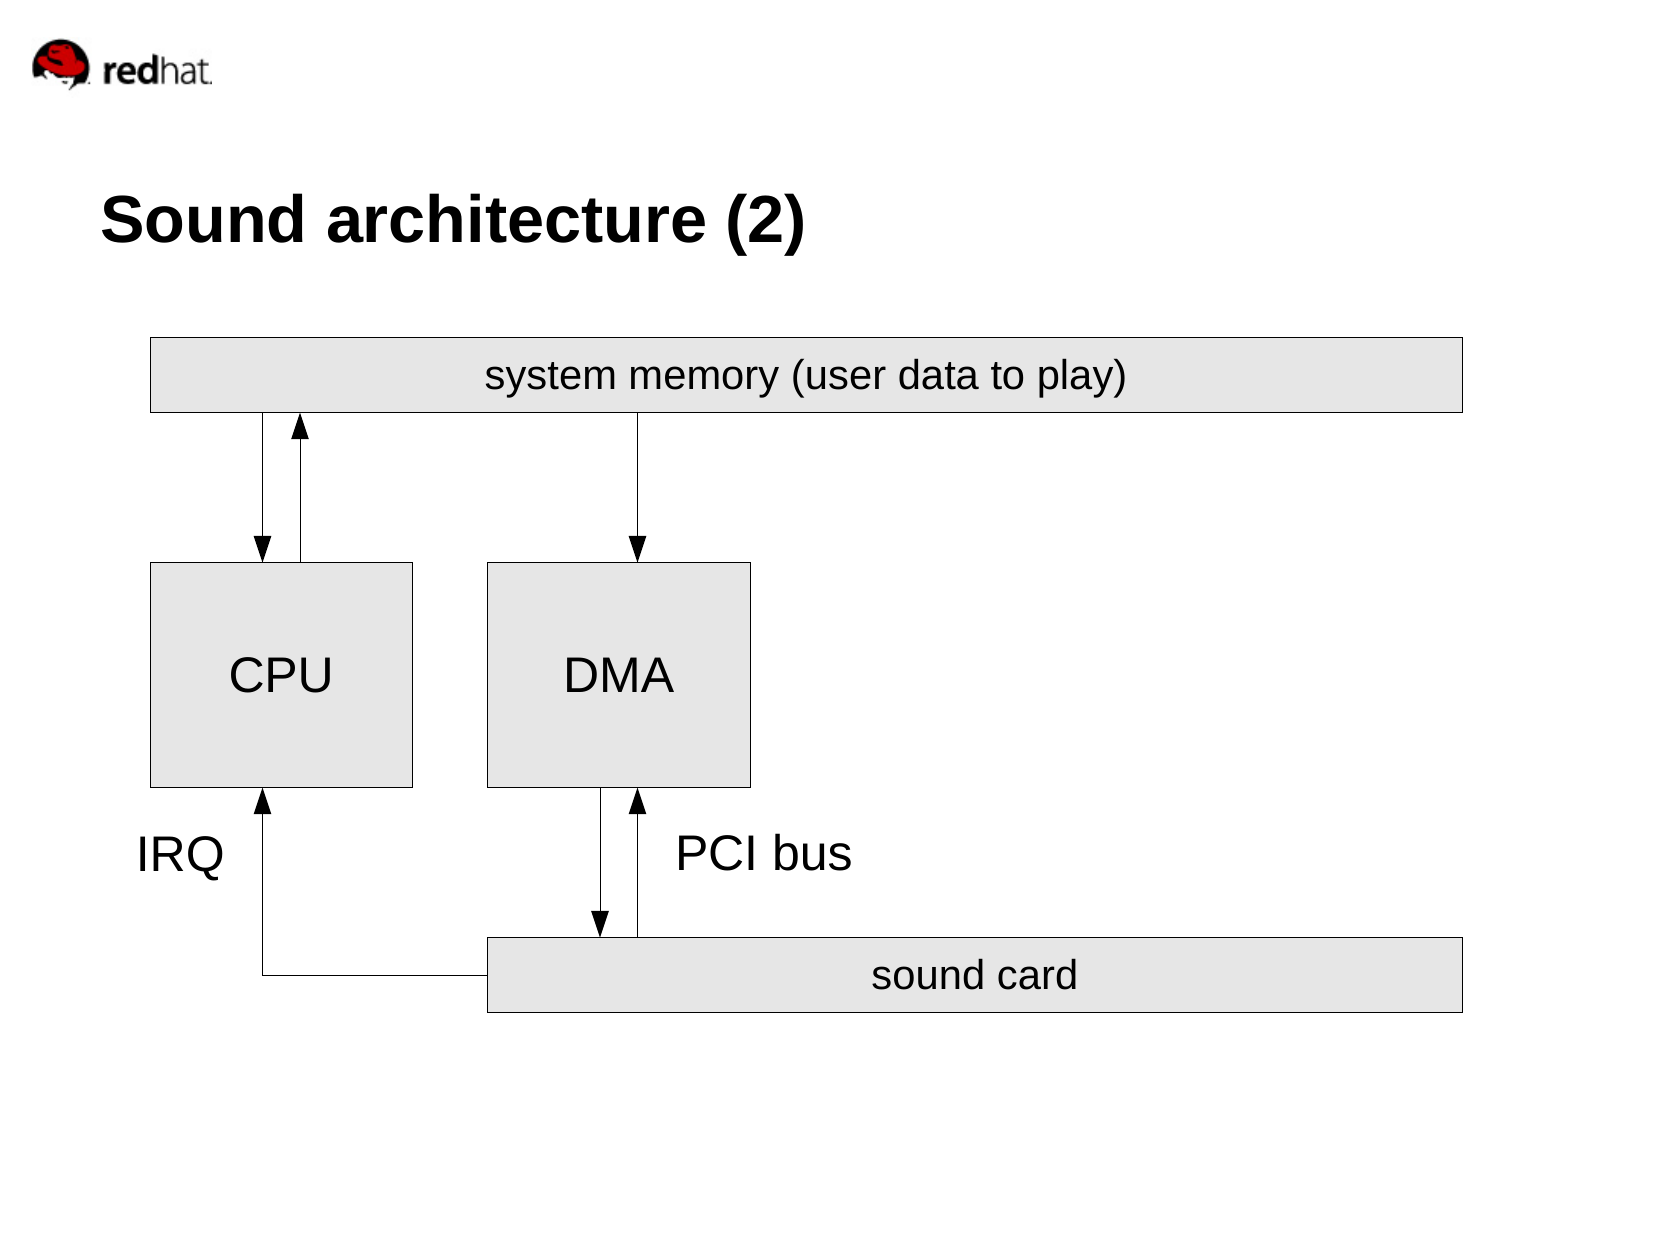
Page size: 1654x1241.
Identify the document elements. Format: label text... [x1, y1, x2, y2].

title Sound architecture (2) [100, 164, 1506, 275]
picture [31, 37, 212, 98]
text_box system memory (user data to play) [150, 337, 1463, 413]
text_box sound card [487, 937, 1463, 1013]
text_box CPU [150, 562, 413, 788]
text_box IRQ [135, 825, 226, 901]
text_box PCI bus [675, 825, 853, 900]
text_box DMA [487, 562, 751, 788]
